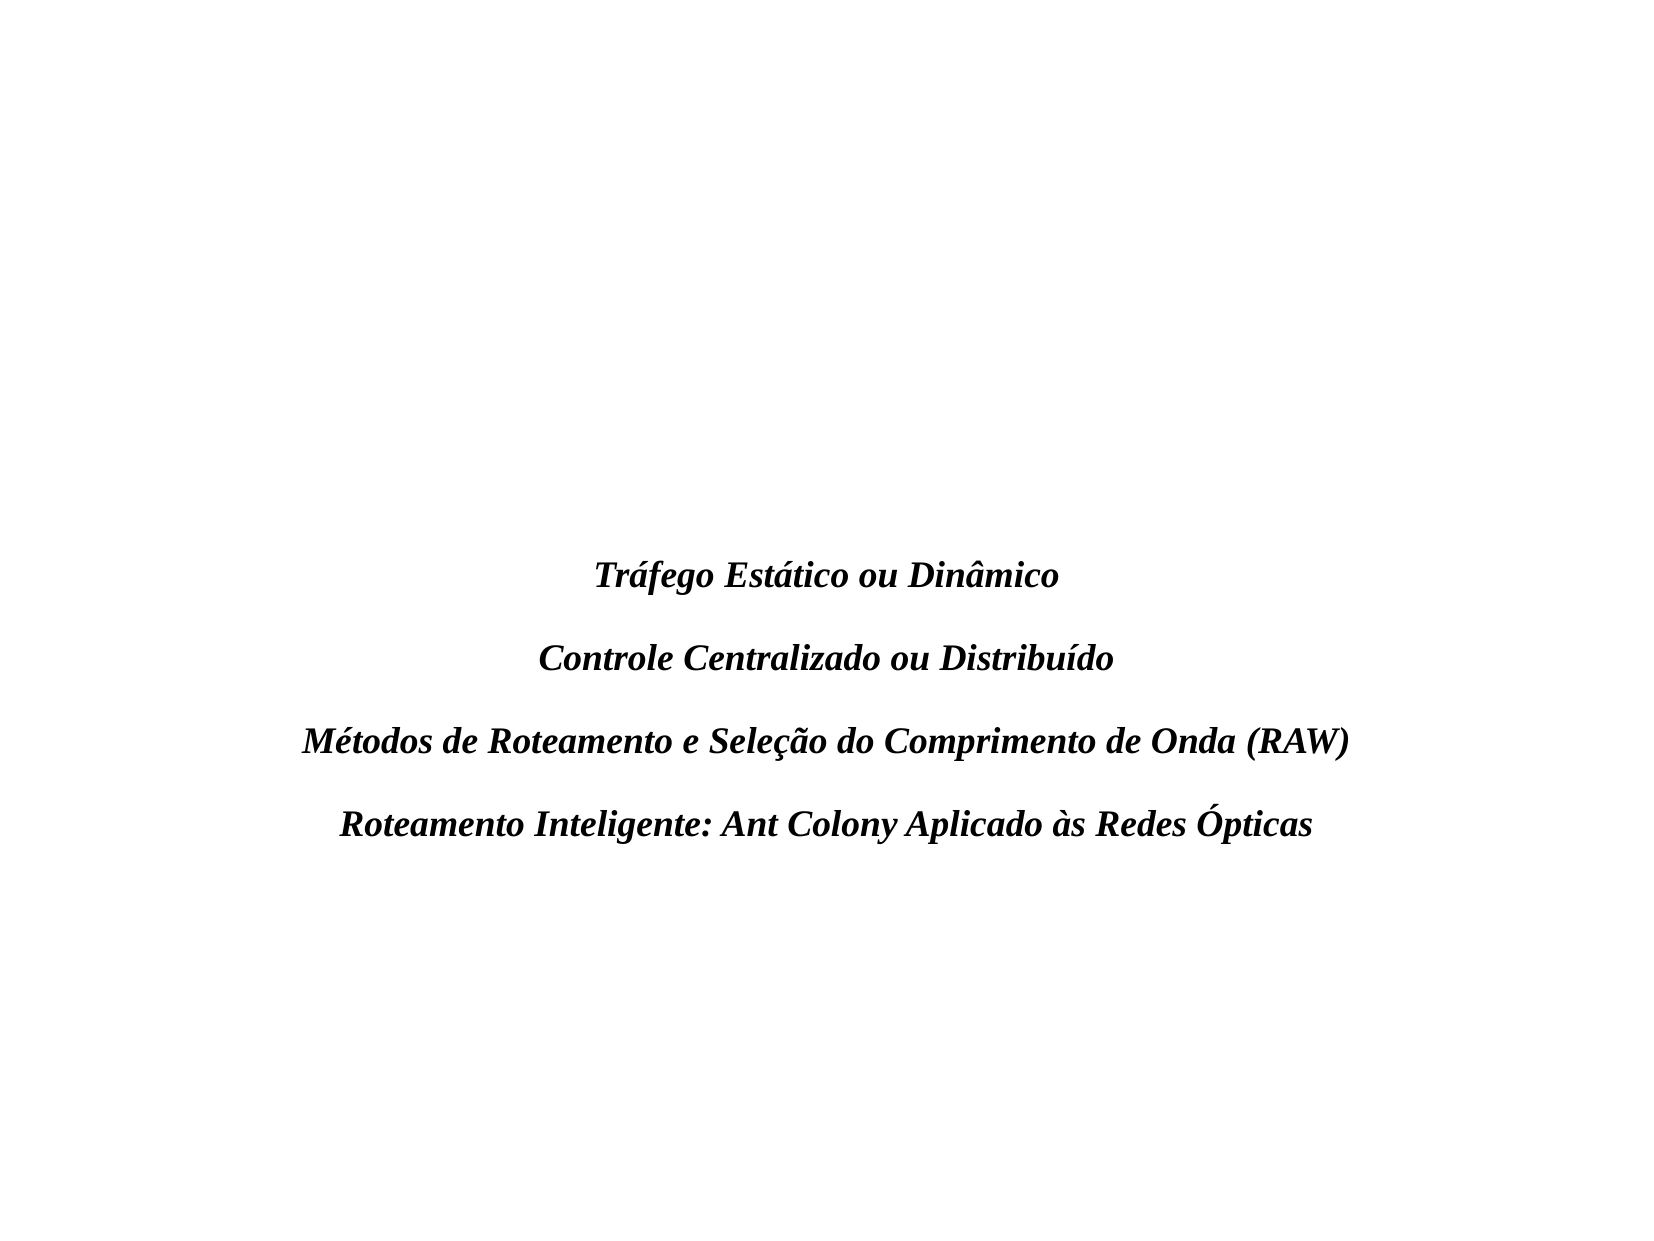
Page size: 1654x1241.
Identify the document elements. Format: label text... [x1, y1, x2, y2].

subtitle Tráfego Estático ou Dinâmico Controle Centralizado ou Distribuído Métodos de Roteamento e Seleção do Comprimento de Onda (RAW) Roteamento Inteligente: Ant Colony Aplicado às Redes Ópticas [82, 297, 1571, 1102]
